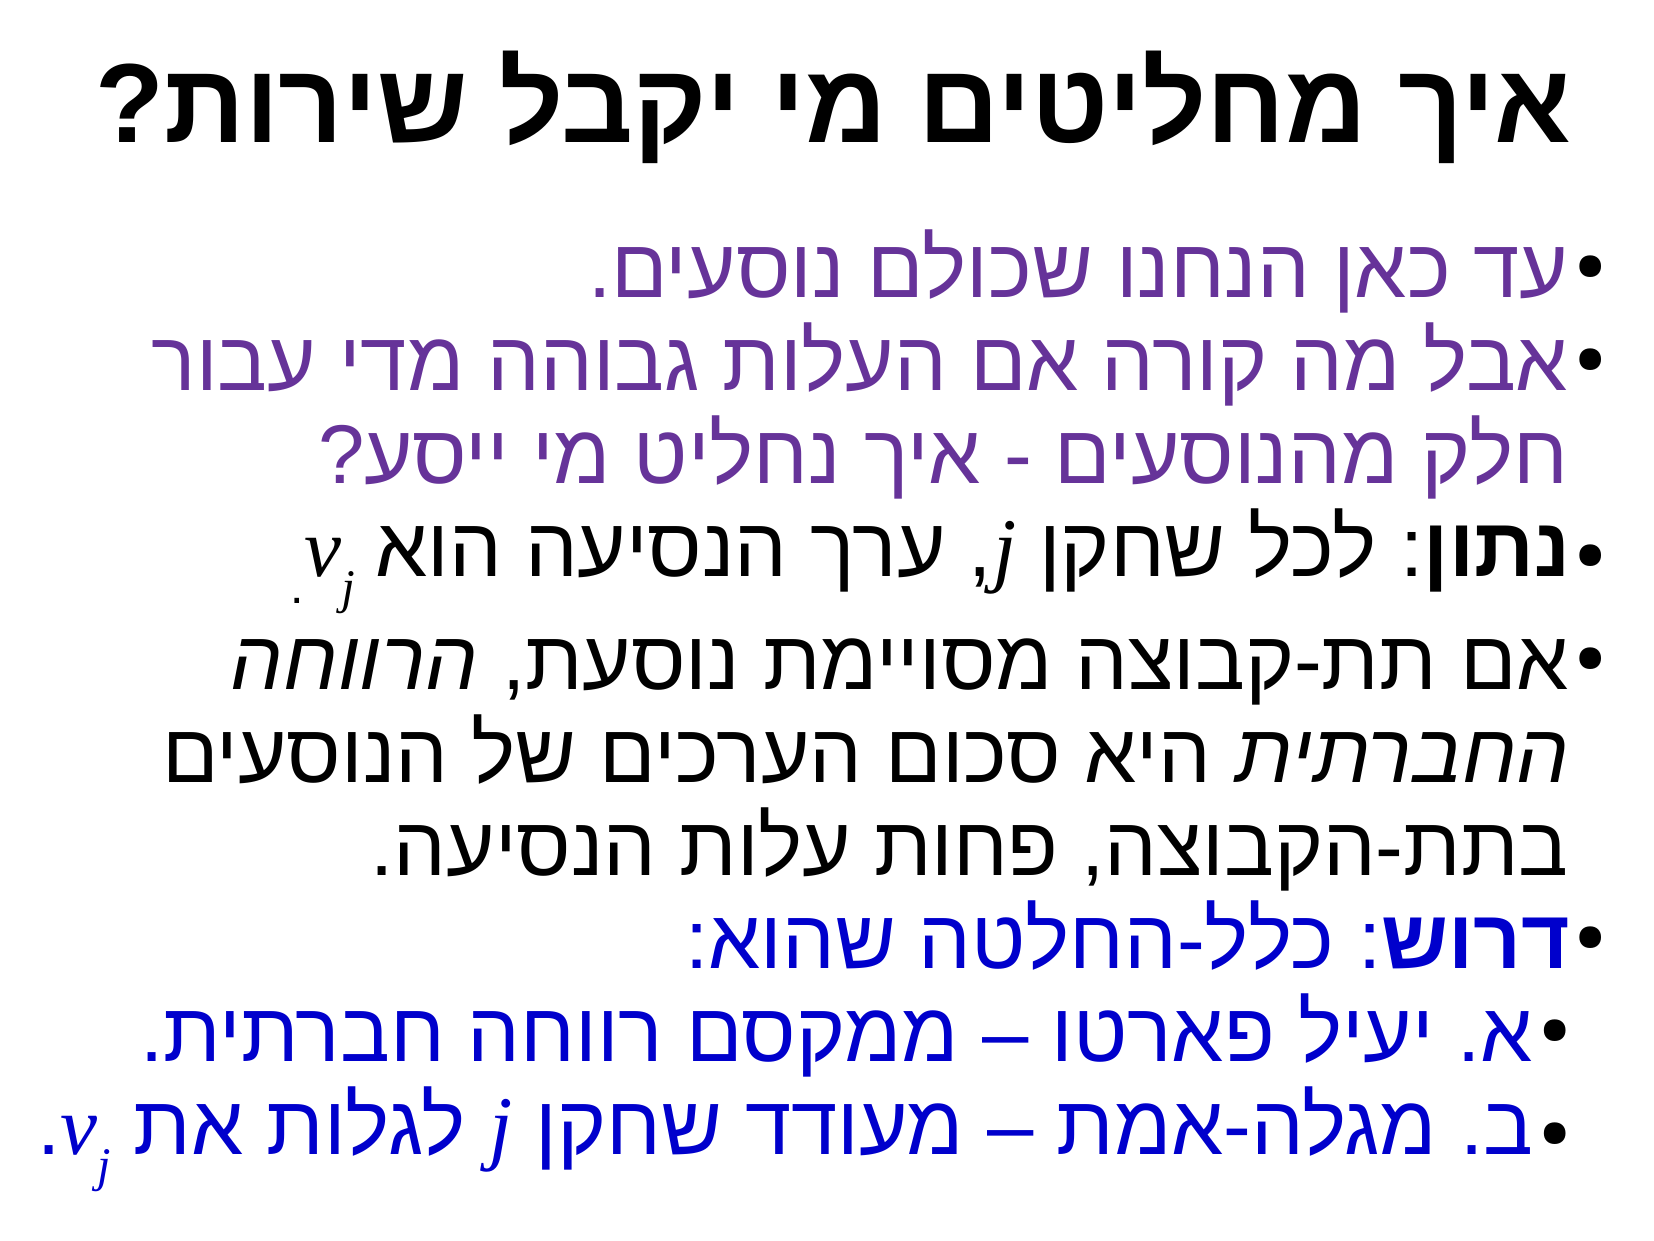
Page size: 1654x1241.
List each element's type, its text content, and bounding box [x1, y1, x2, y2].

text_box עד כאן הנחנו שכולם נוסעים. אבל מה קורה אם העלות גבוהה מדי עבור חלק מהנוסעים - איך נחליט מי ייסע? נתון: לכל שחקן j, ערך הנסיעה הוא vj. אם תת-קבוצה מסויימת נוסעת, הרווחה החברתית היא סכום הערכים של הנוסעים בתת-הקבוצה, פחות עלות הנסיעה. דרוש: כלל-החלטה שהוא: א. יעיל פארטו – ממקסם רווחה חברתית. ב. מגלה-אמת – מעודד שחקן j לגלות את vj. [0, 214, 1621, 1225]
title איך מחליטים מי יקבל שירות? [15, 0, 1654, 215]
